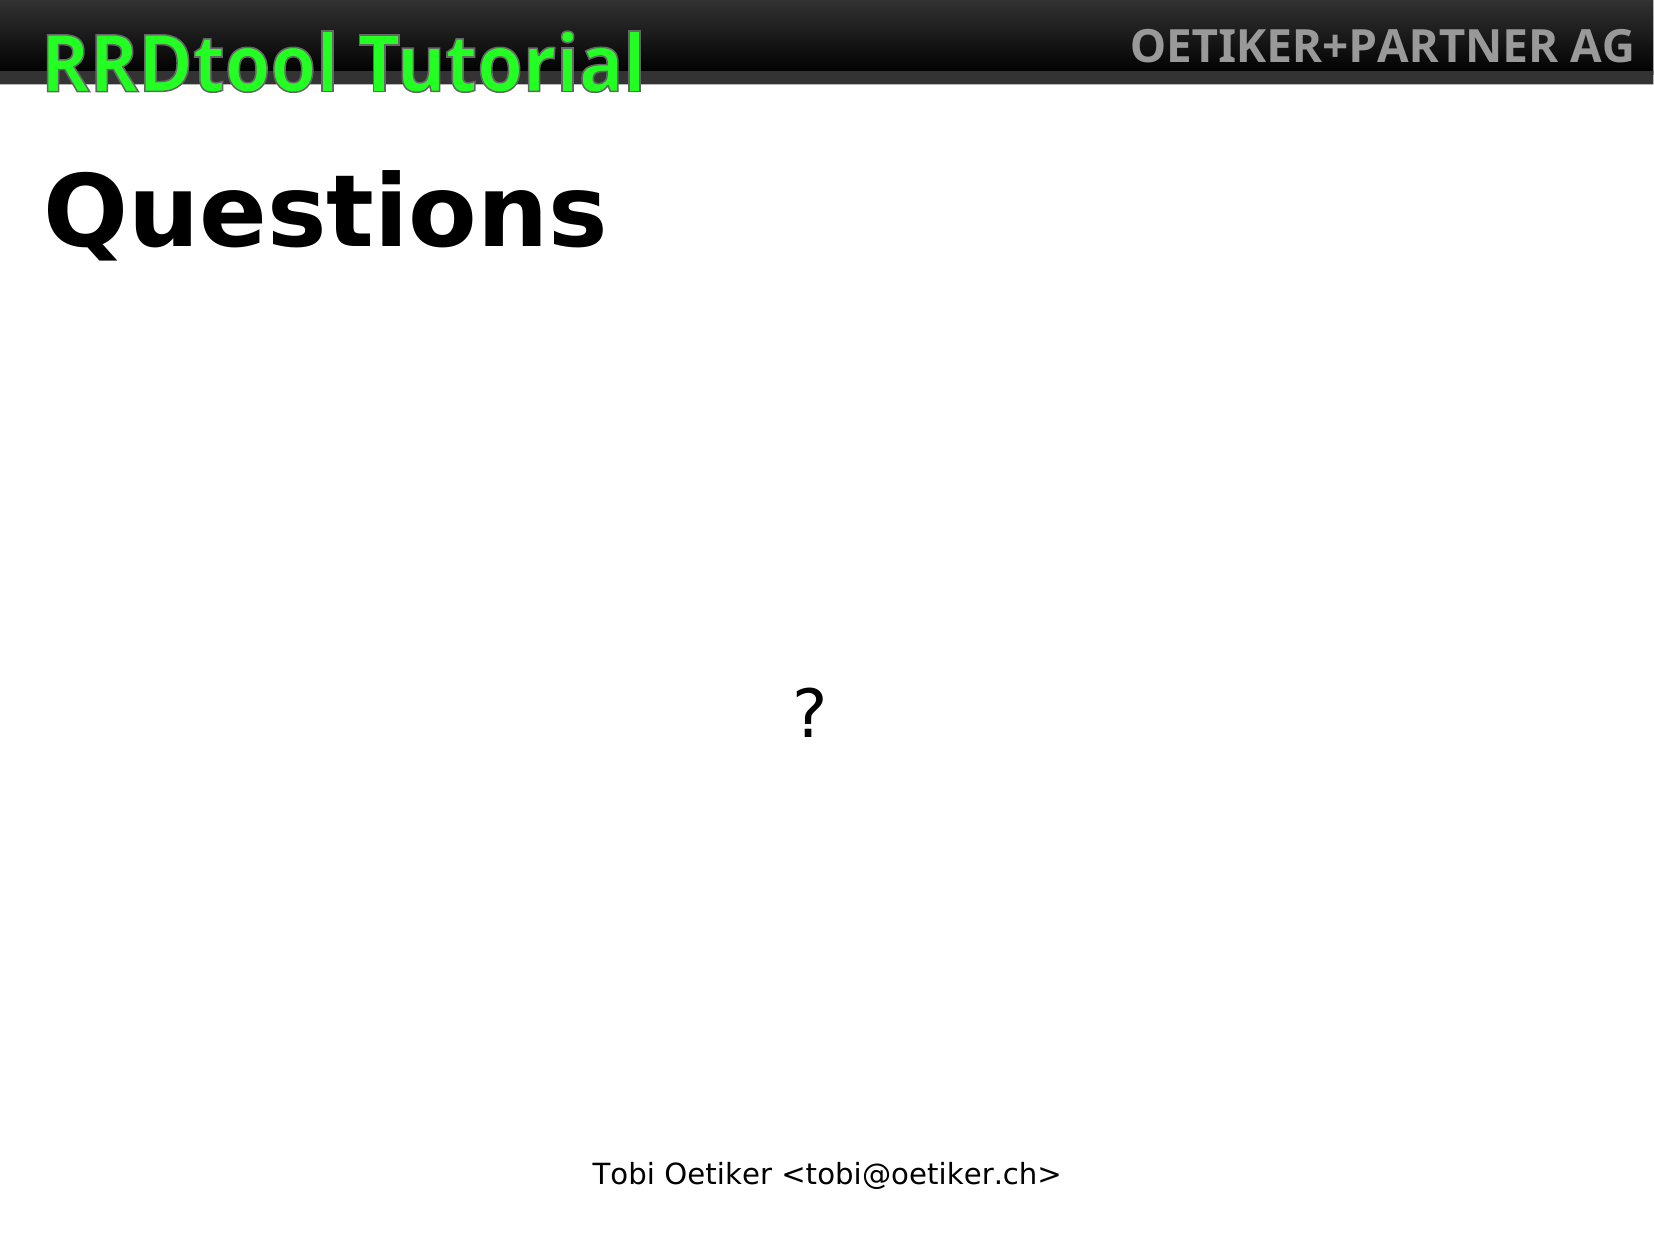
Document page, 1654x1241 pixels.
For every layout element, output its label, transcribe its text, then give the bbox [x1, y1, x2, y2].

subtitle ? [50, 337, 1571, 1092]
title Questions [43, 137, 1582, 287]
